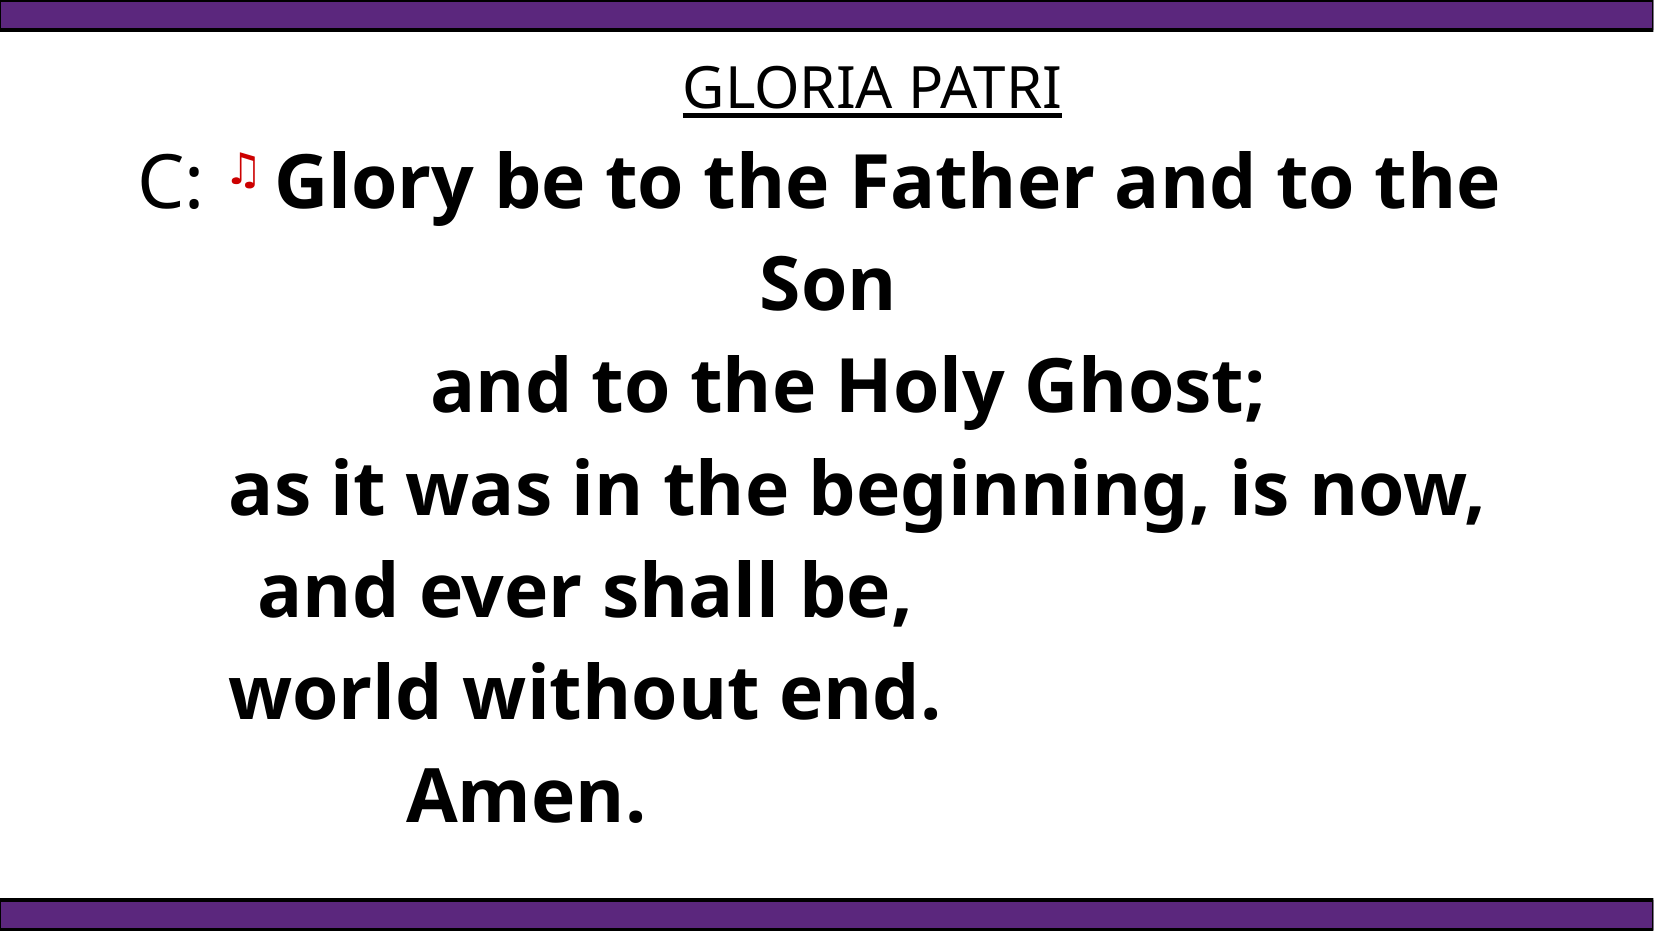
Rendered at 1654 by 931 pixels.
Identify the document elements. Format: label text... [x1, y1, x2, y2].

text_box GLORIA PATRI C: ♫ Glory be to the Father and to the Son and to the Holy Ghost; as it was in the beginning, is now, and ever shall be, world without end. Amen. [60, 30, 1579, 733]
text_box [0, 900, 1654, 931]
text_box [0, 0, 1654, 31]
